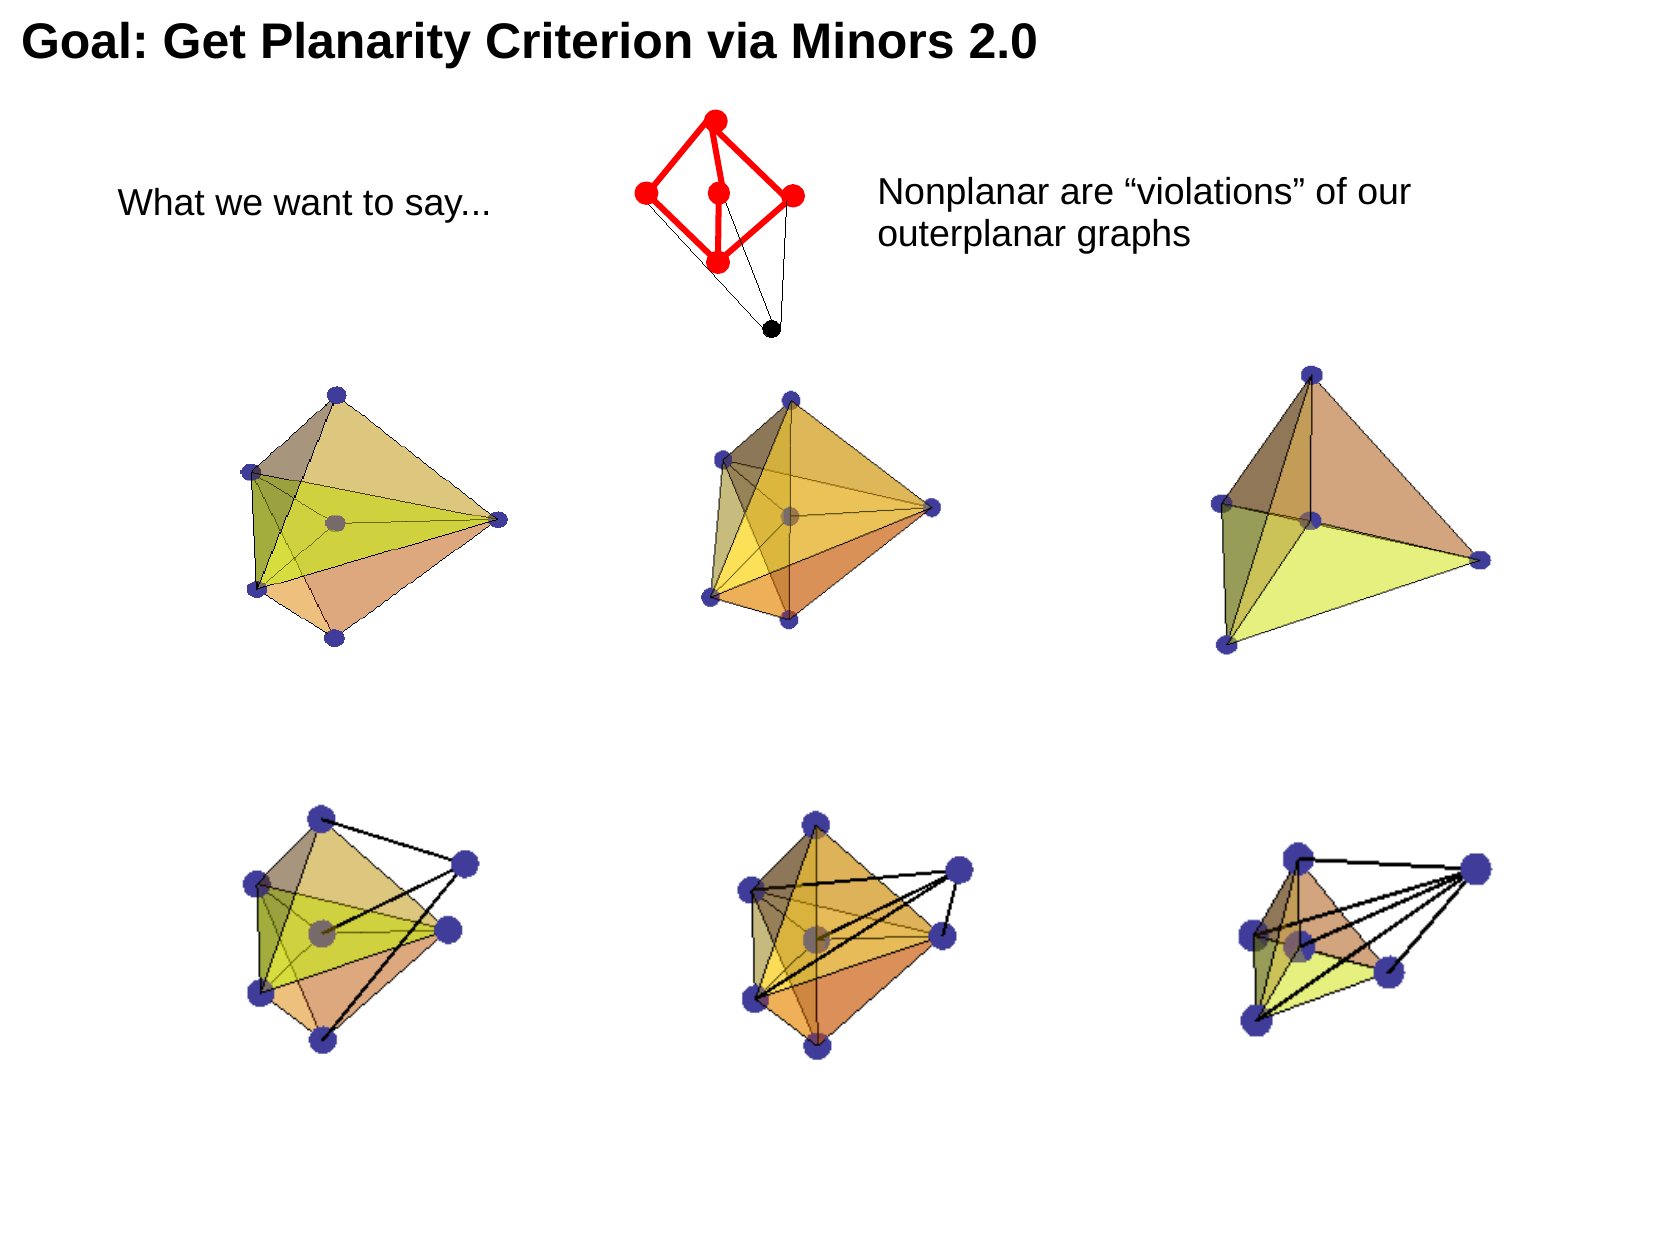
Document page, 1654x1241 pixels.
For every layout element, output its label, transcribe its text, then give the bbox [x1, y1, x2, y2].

text_box What we want to say... [102, 174, 505, 232]
text_box Goal: Get Planarity Criterion via Minors 2.0 [6, 6, 1654, 79]
text_box [762, 320, 781, 338]
text_box [710, 184, 728, 202]
text_box [637, 184, 656, 202]
text_box [784, 187, 802, 205]
text_box [706, 112, 725, 130]
picture [52, 319, 1651, 1241]
text_box [709, 253, 727, 272]
text_box Nonplanar are “violations” of our outerplanar graphs [862, 163, 1437, 263]
